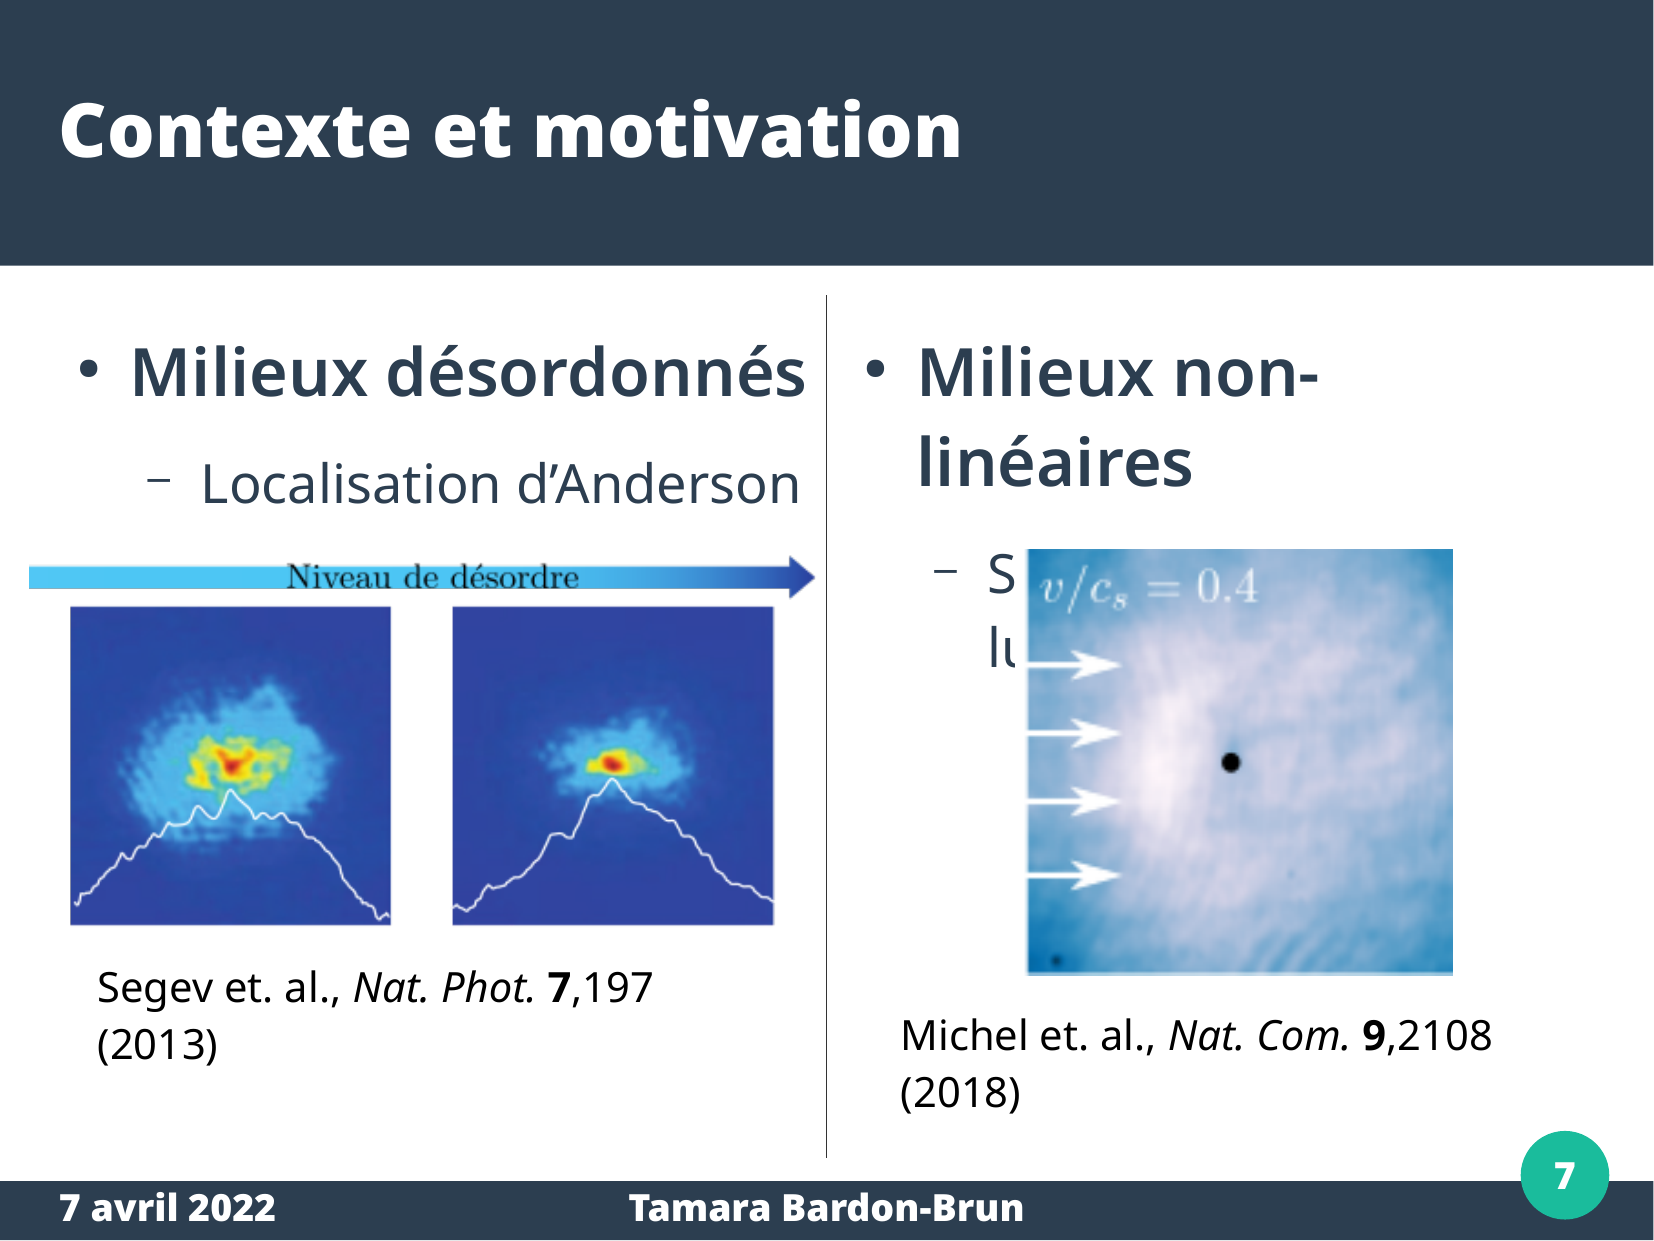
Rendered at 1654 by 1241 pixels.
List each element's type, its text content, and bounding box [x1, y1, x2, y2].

text_box Segev et. al., Nat. Phot. 7,197 (2013) [82, 950, 768, 1019]
list Milieux non-linéaires Superfluidité de la lumière [845, 324, 1596, 1152]
list Milieux désordonnés Localisation d’Anderson [59, 951, 809, 1152]
text_box Michel et. al., Nat. Com. 9,2108 (2018) [885, 998, 1560, 1066]
title Contexte et motivation [59, 49, 1595, 207]
picture [1015, 549, 1453, 976]
list Milieux désordonnés Localisation d’Anderson [59, 324, 809, 549]
picture [29, 549, 817, 951]
